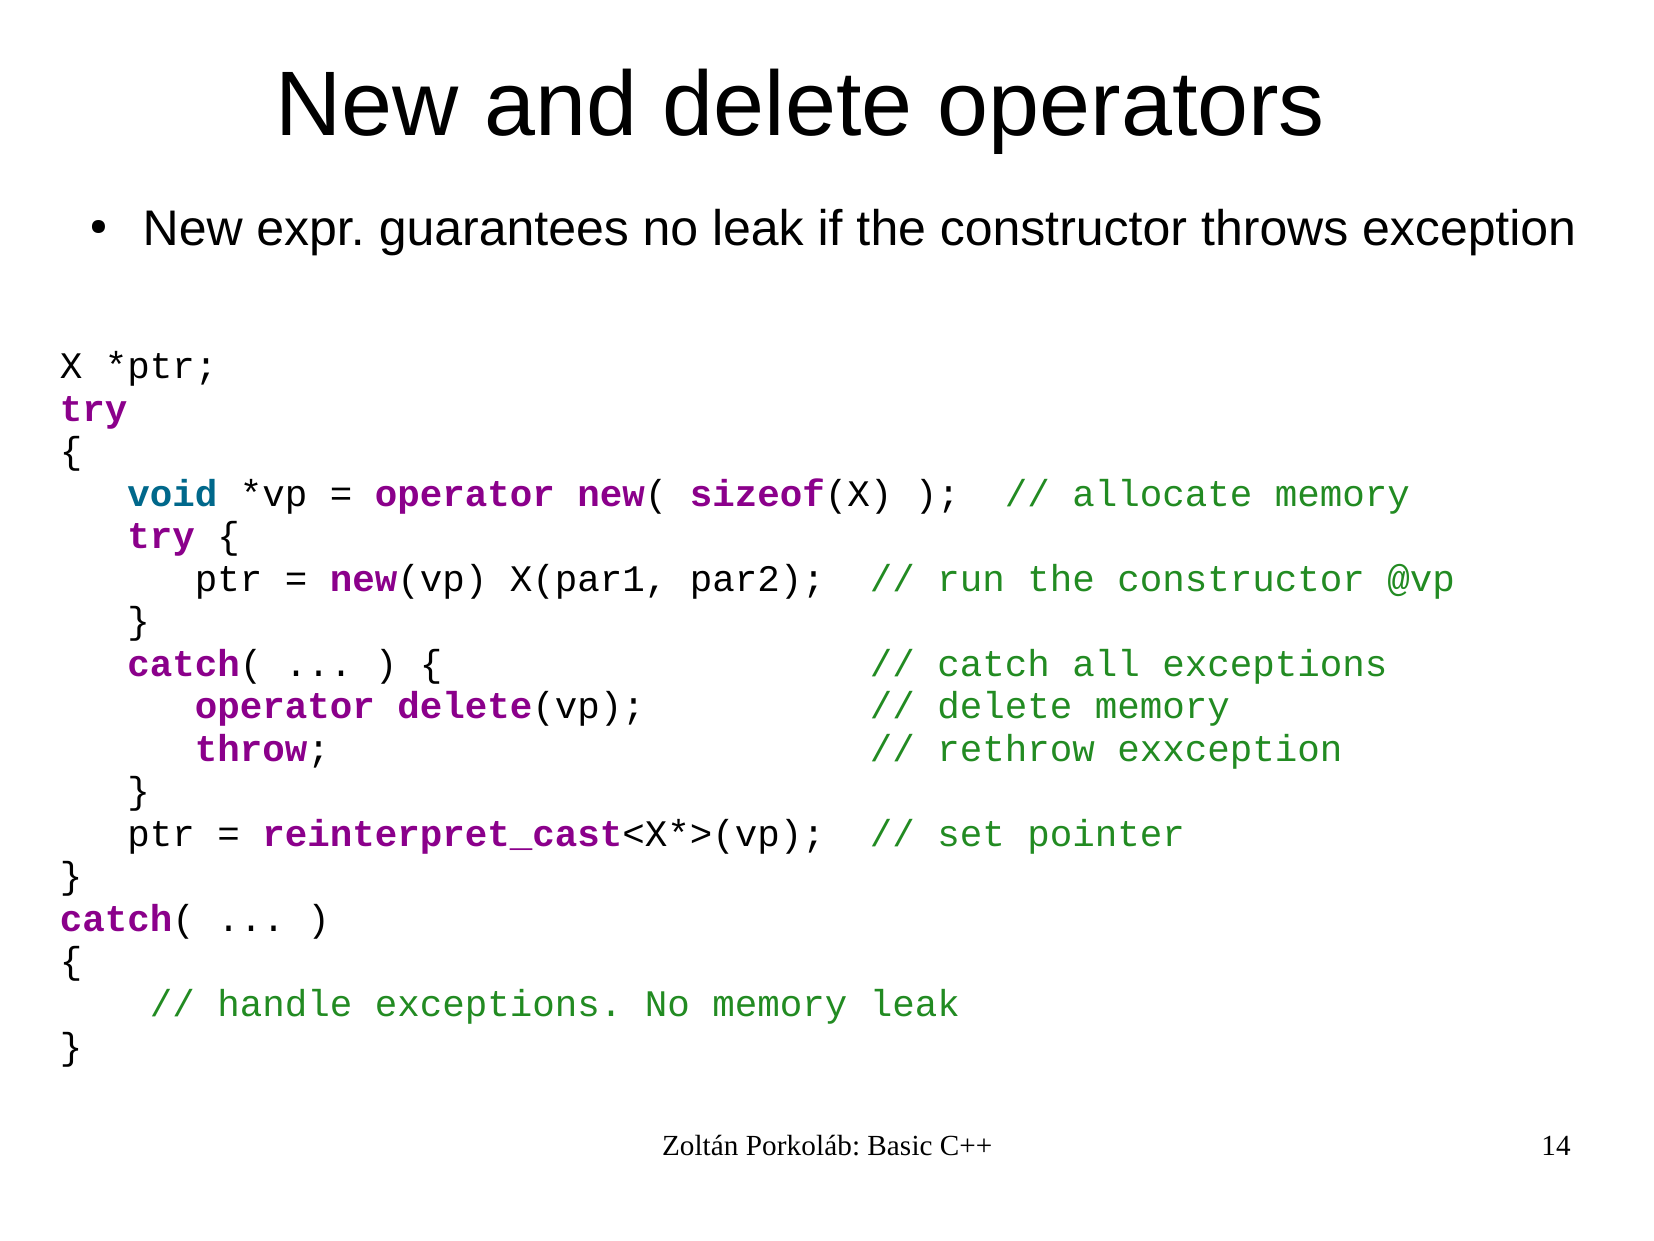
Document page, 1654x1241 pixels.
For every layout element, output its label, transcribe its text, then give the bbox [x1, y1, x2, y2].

text_box X *ptr; try { void *vp = operator new( sizeof(X) ); // allocate memory try { ptr = new(vp) X(par1, par2); // run the constructor @vp } catch( ... ) { // catch all exceptions operator delete(vp); // delete memory throw; // rethrow exxception } ptr = reinterpret_cast<X*>(vp); // set pointer } catch( ... ) { // handle exceptions. No memory leak } [45, 340, 1609, 1241]
list New expr. guarantees no leak if the constructor throws exception [71, 119, 1606, 340]
title New and delete operators [56, 0, 1546, 208]
